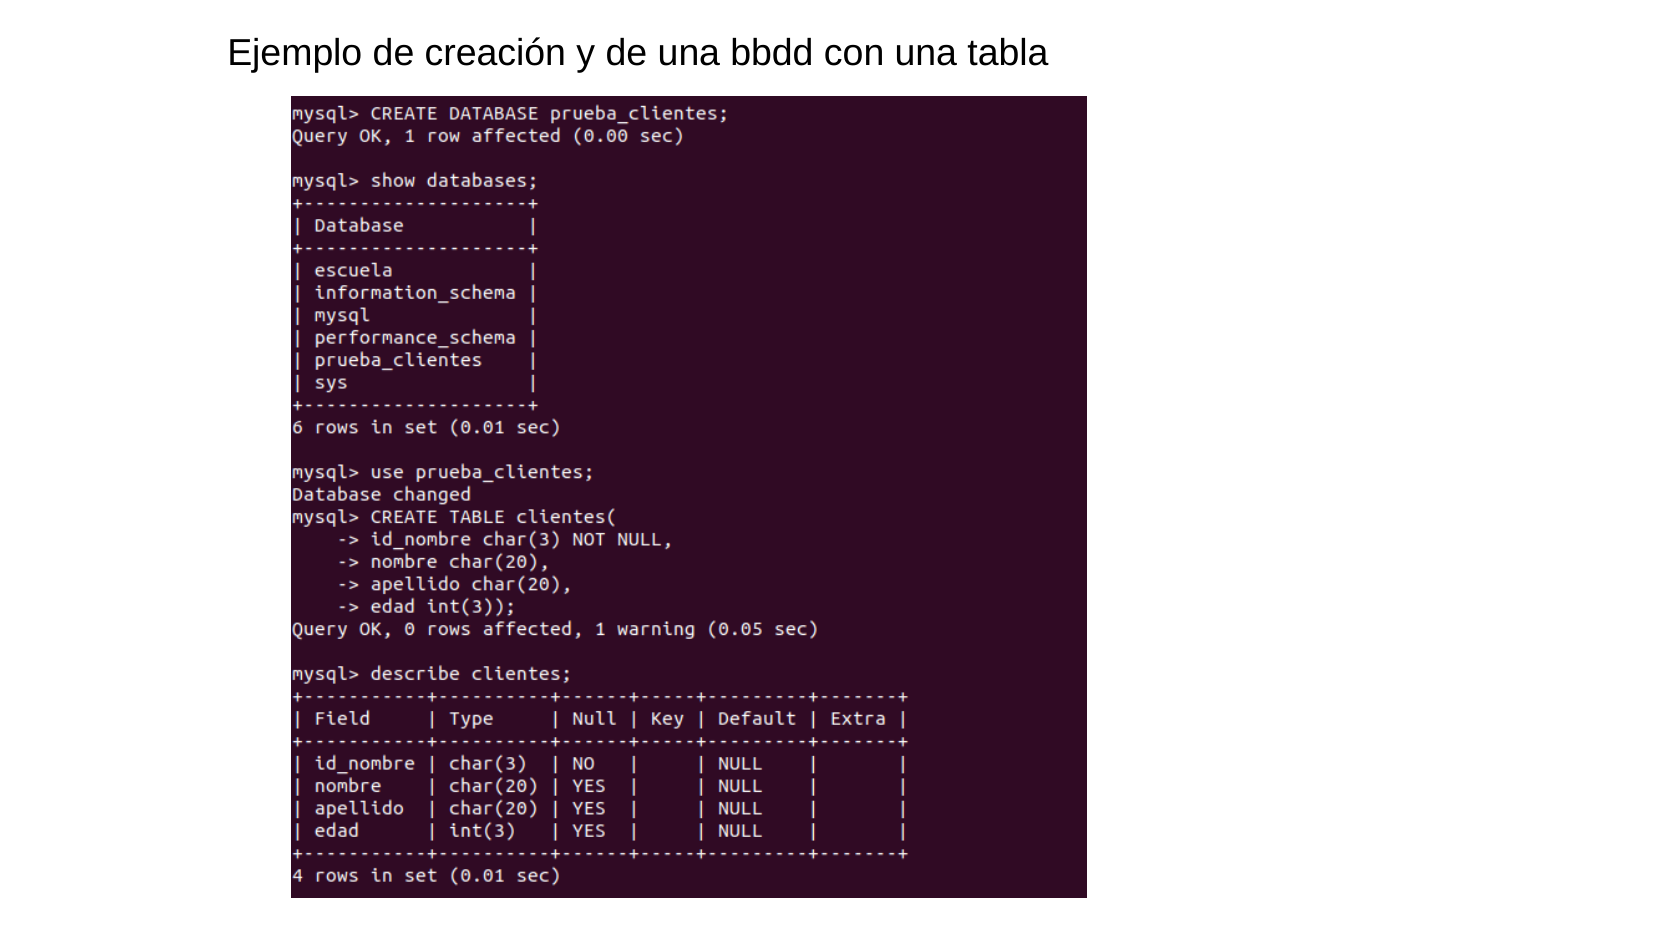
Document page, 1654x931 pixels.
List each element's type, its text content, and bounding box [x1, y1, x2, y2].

text_box Ejemplo de creación y de una bbdd con una tabla [212, 23, 1300, 81]
picture [291, 96, 1087, 898]
